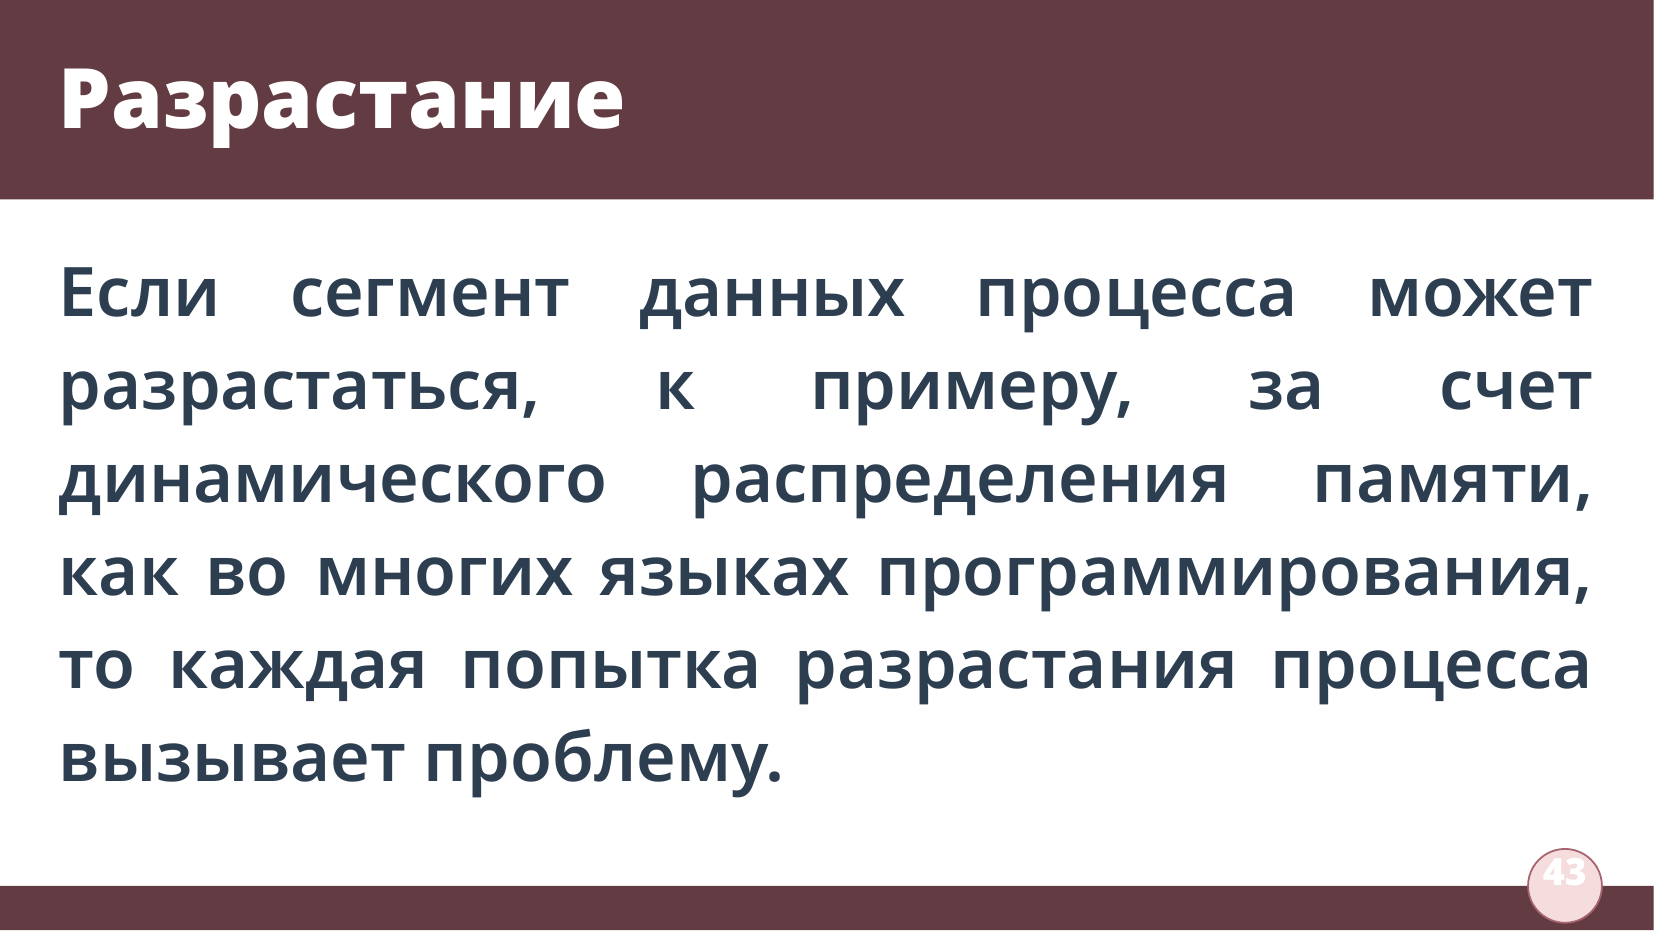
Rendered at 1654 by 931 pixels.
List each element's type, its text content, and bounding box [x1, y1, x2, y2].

list Если сегмент данных процесса может разрастаться, к примеру, за счет динамического распределения памяти, как во многих языках программирования, то каждая попытка разрастания процесса вызывает проблему. [59, 243, 1595, 864]
title Разрастание [59, 37, 1595, 155]
